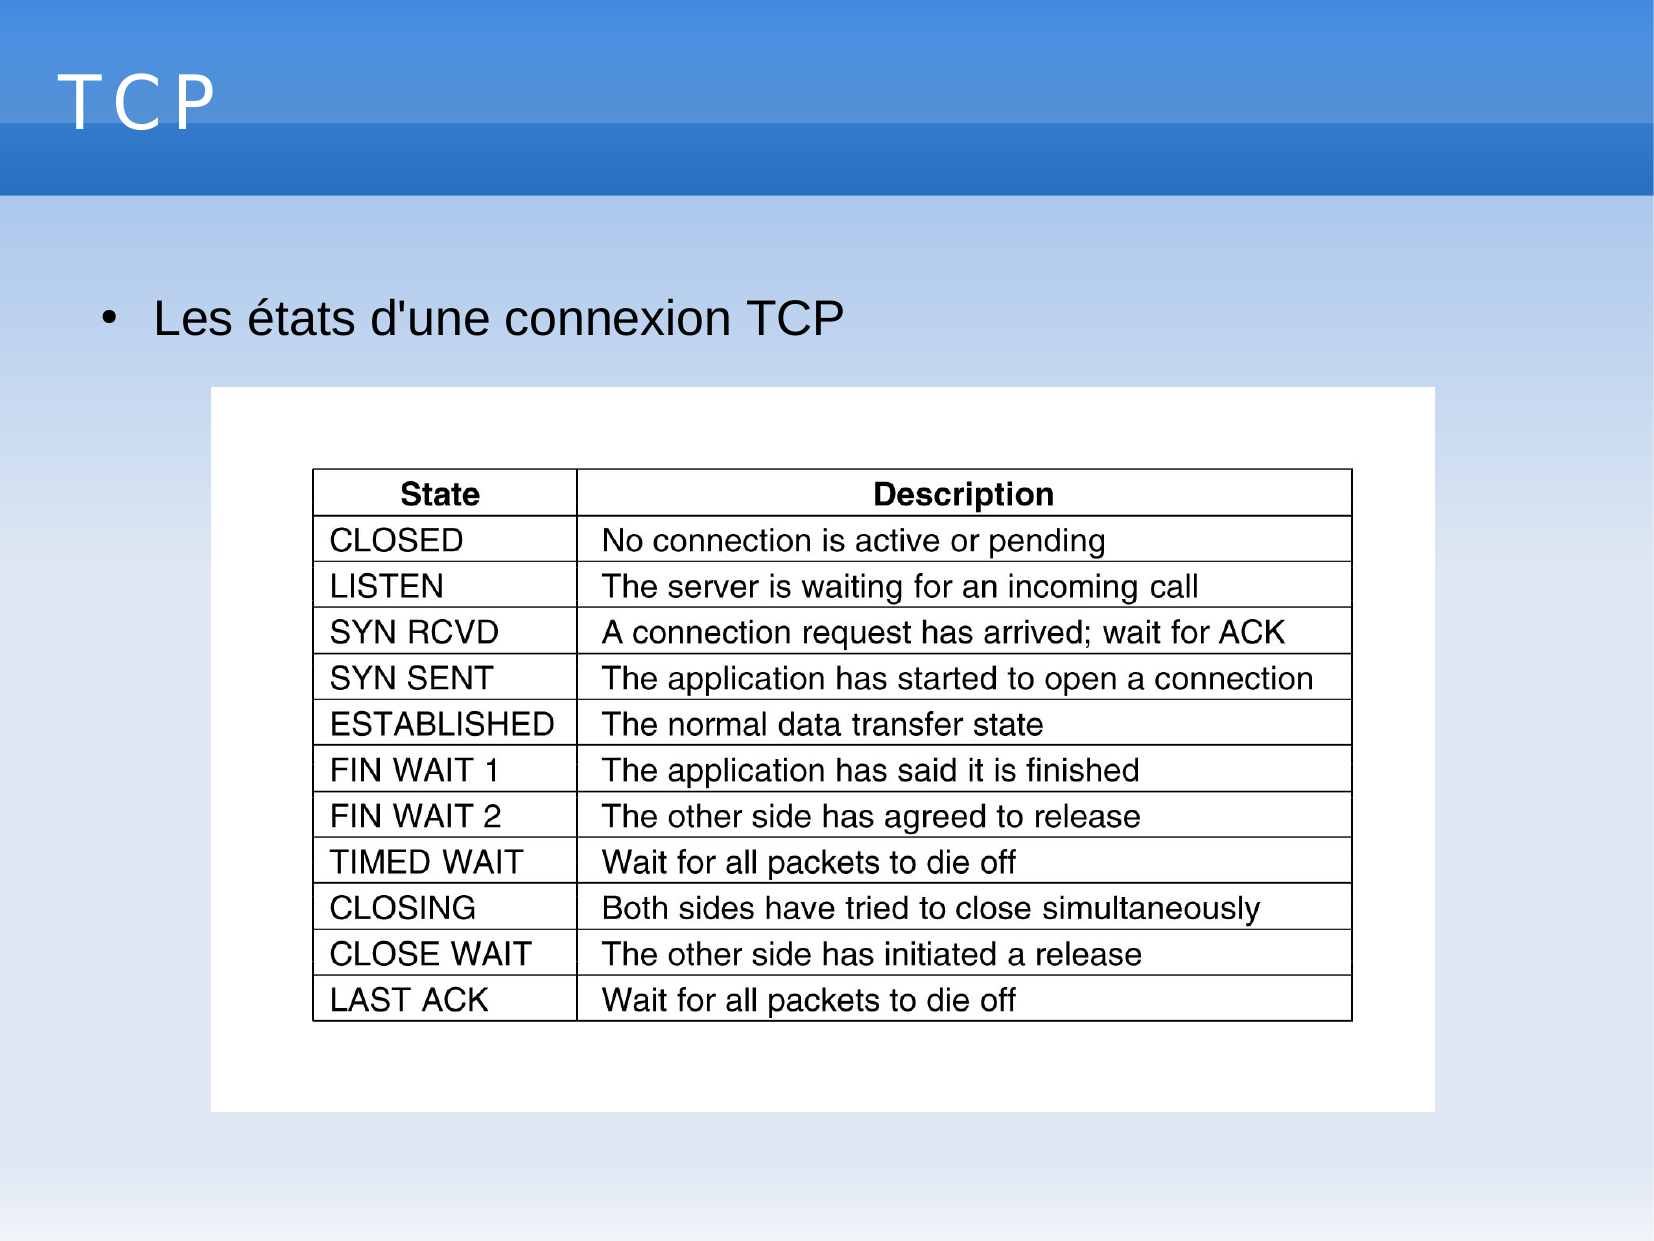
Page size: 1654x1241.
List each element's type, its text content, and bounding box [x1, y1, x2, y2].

list Les états d'une connexion TCP [82, 290, 1571, 1109]
title TCP [59, 29, 1270, 178]
picture [0, 0, 1654, 1241]
